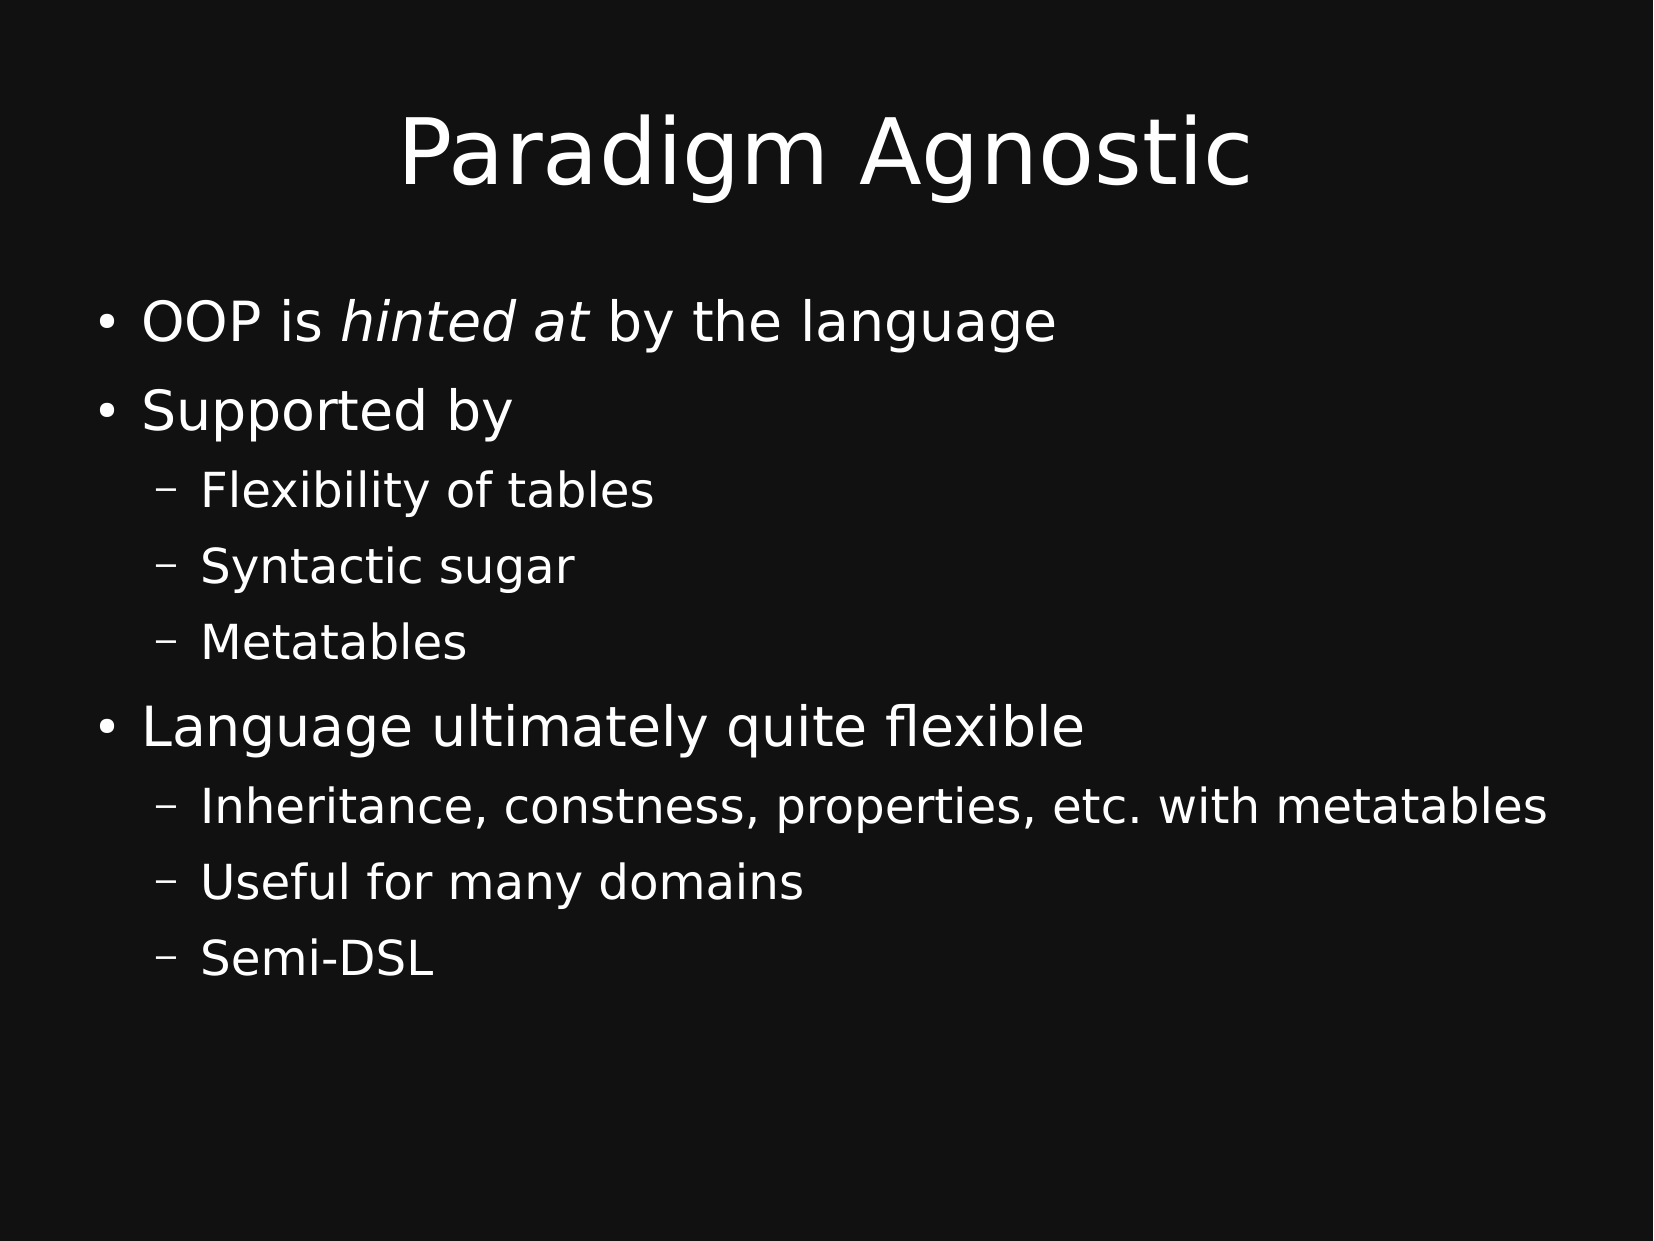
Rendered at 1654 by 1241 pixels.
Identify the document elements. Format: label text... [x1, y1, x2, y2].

list OOP is hinted at by the language Supported by Flexibility of tables Syntactic sugar Metatables Language ultimately quite flexible Inheritance, constness, properties, etc. with metatables Useful for many domains Semi-DSL [82, 290, 1571, 1010]
title Paradigm Agnostic [82, 49, 1571, 257]
